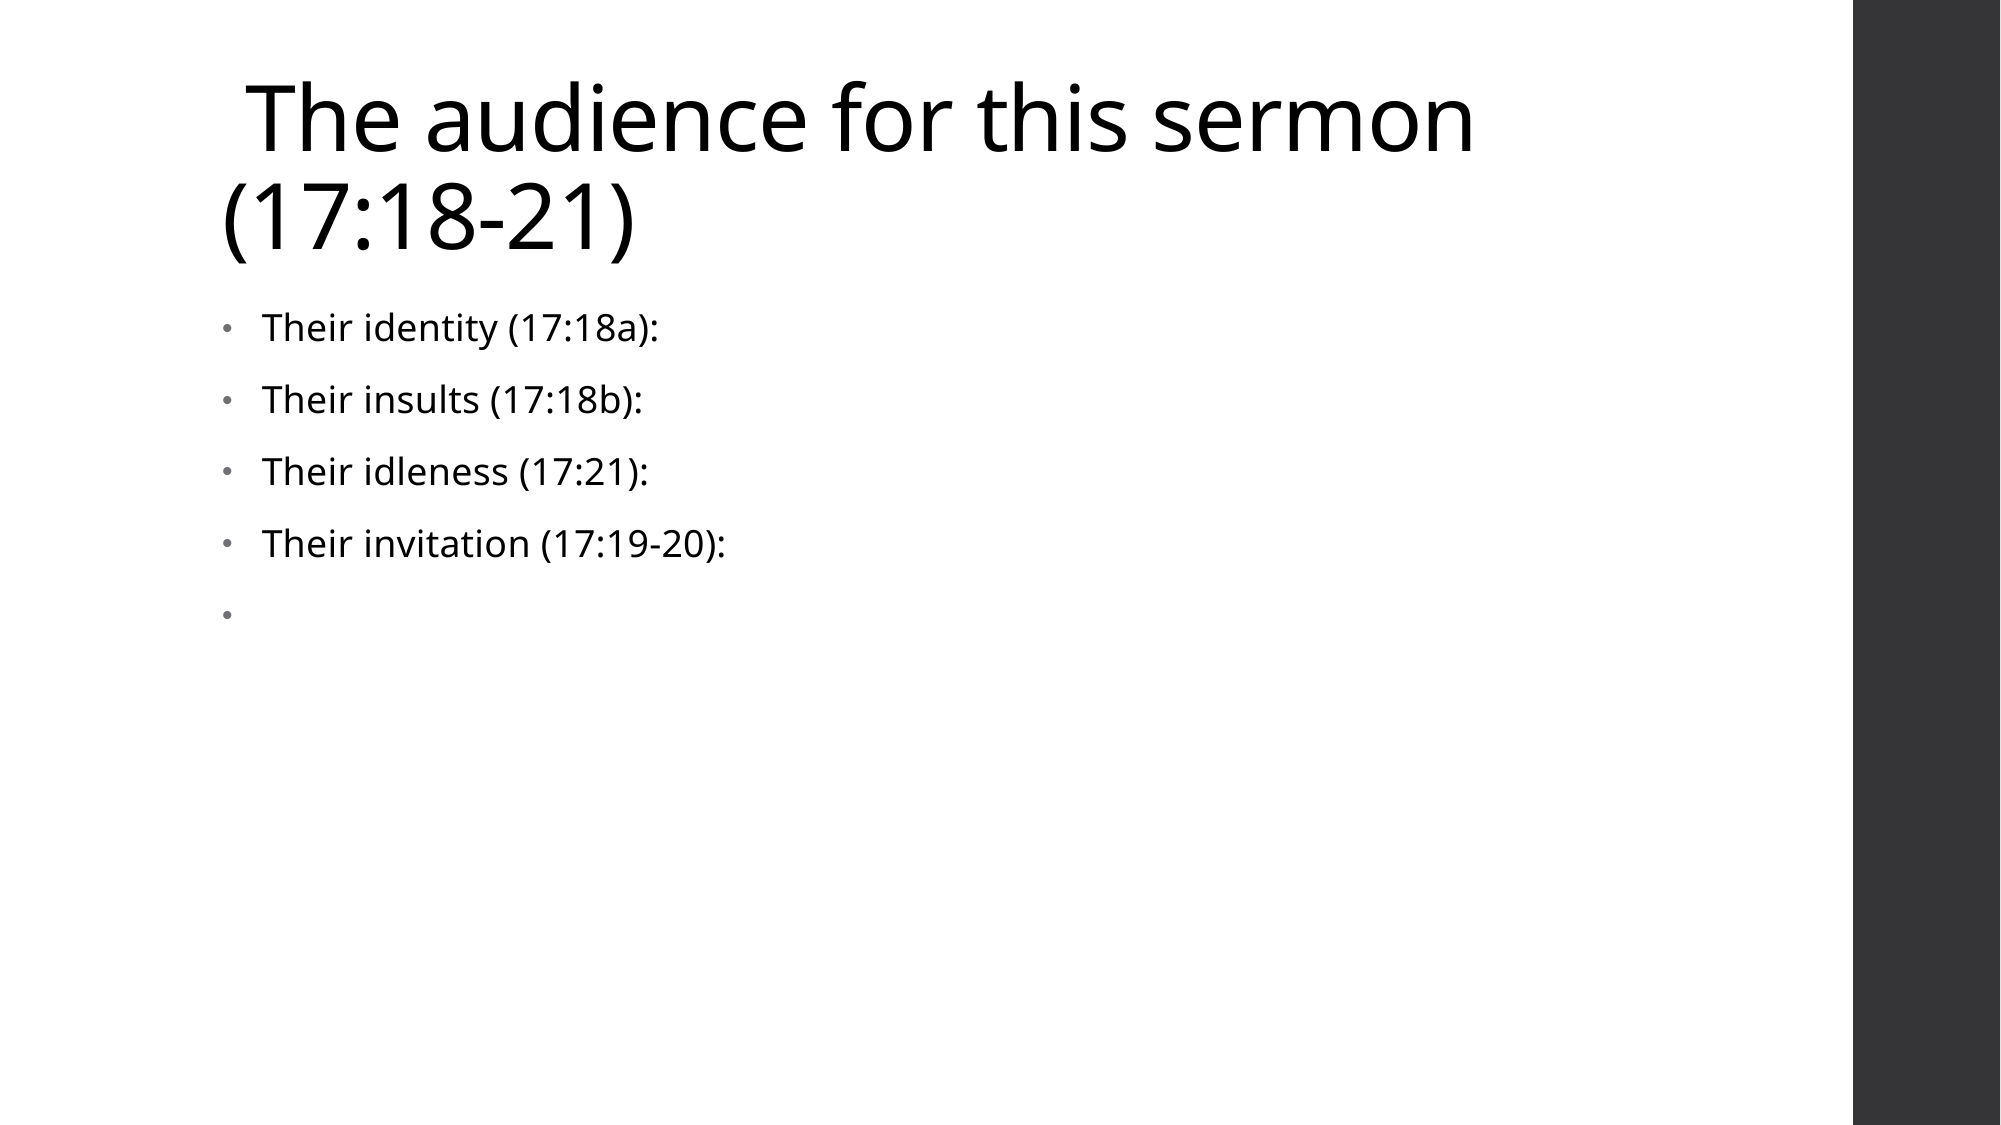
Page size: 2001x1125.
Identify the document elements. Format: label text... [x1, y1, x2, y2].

title The audience for this sermon (17:18-21) [206, 60, 1797, 278]
list Their identity (17:18a): Their insults (17:18b): Their idleness (17:21): Their invitation (17:19-20): [206, 299, 1617, 1014]
